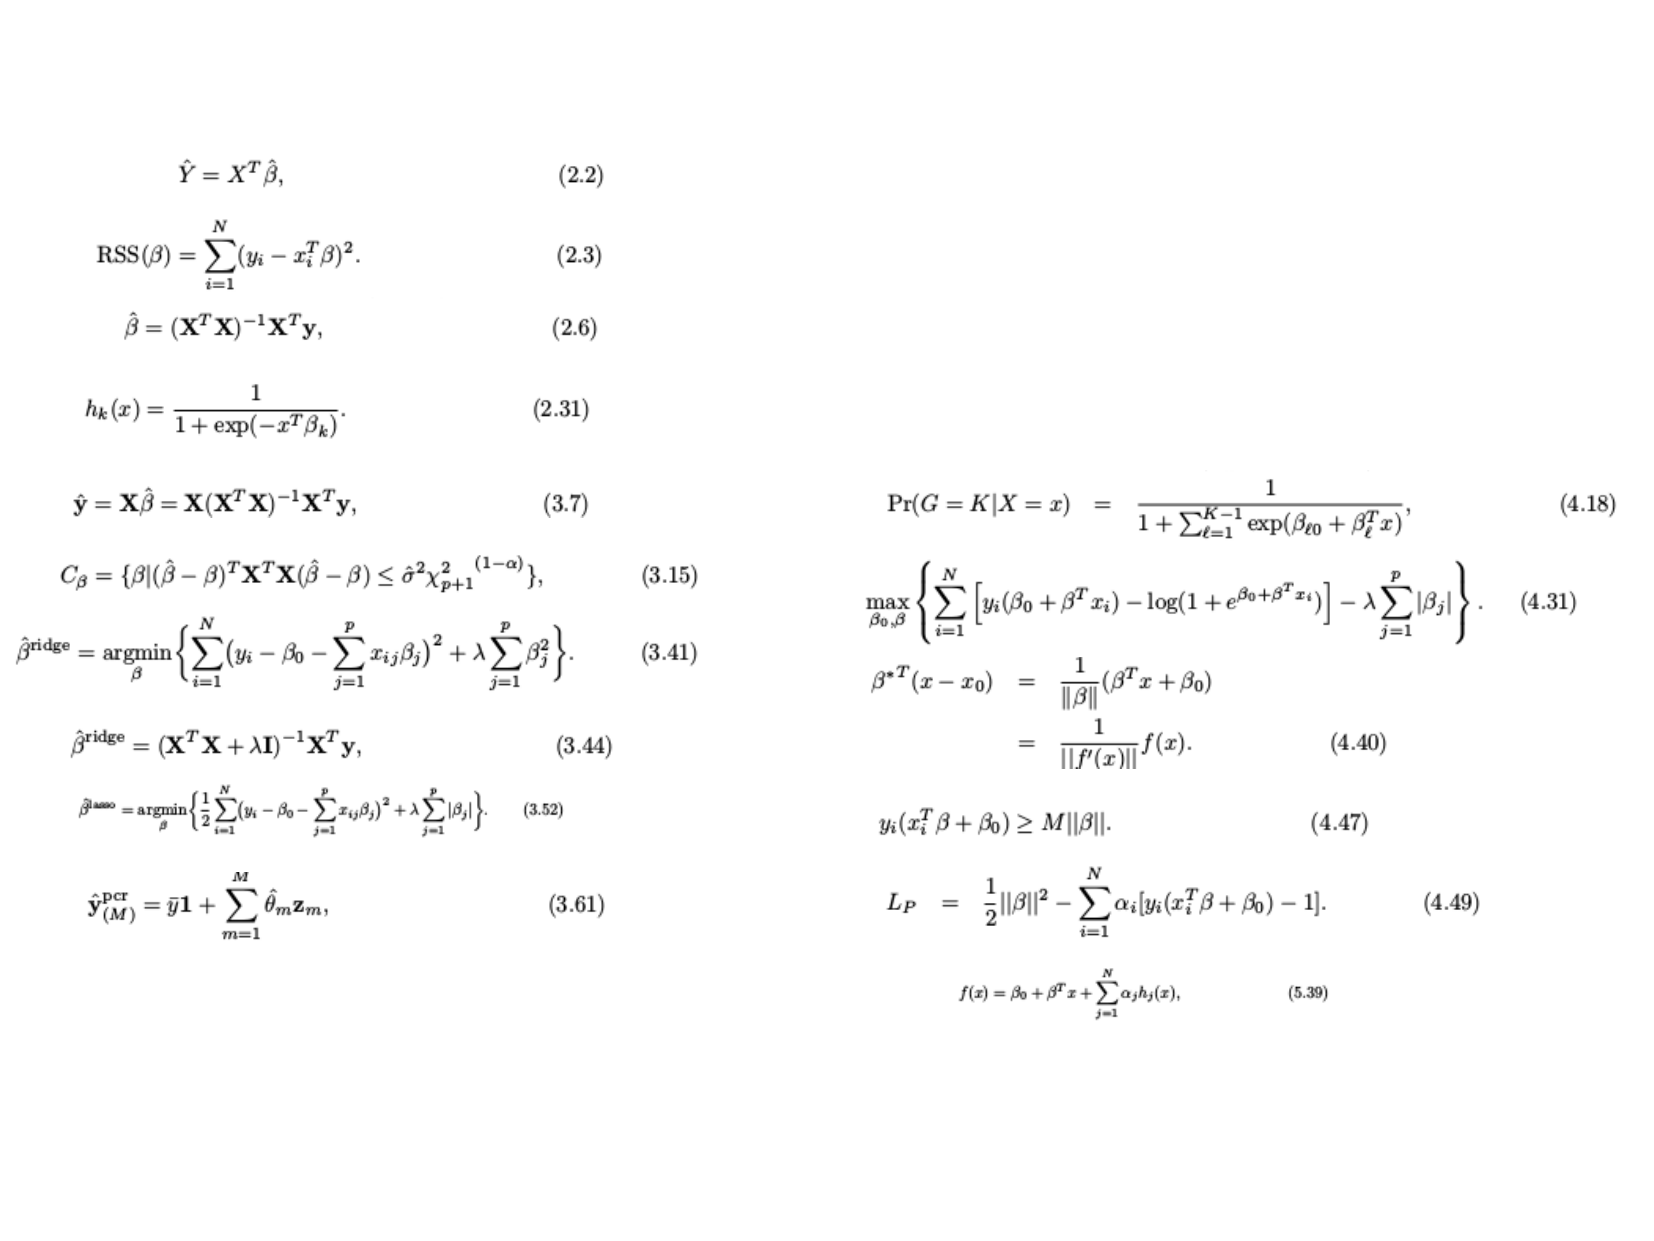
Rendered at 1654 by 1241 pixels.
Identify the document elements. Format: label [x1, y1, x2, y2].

picture [0, 129, 1654, 1241]
